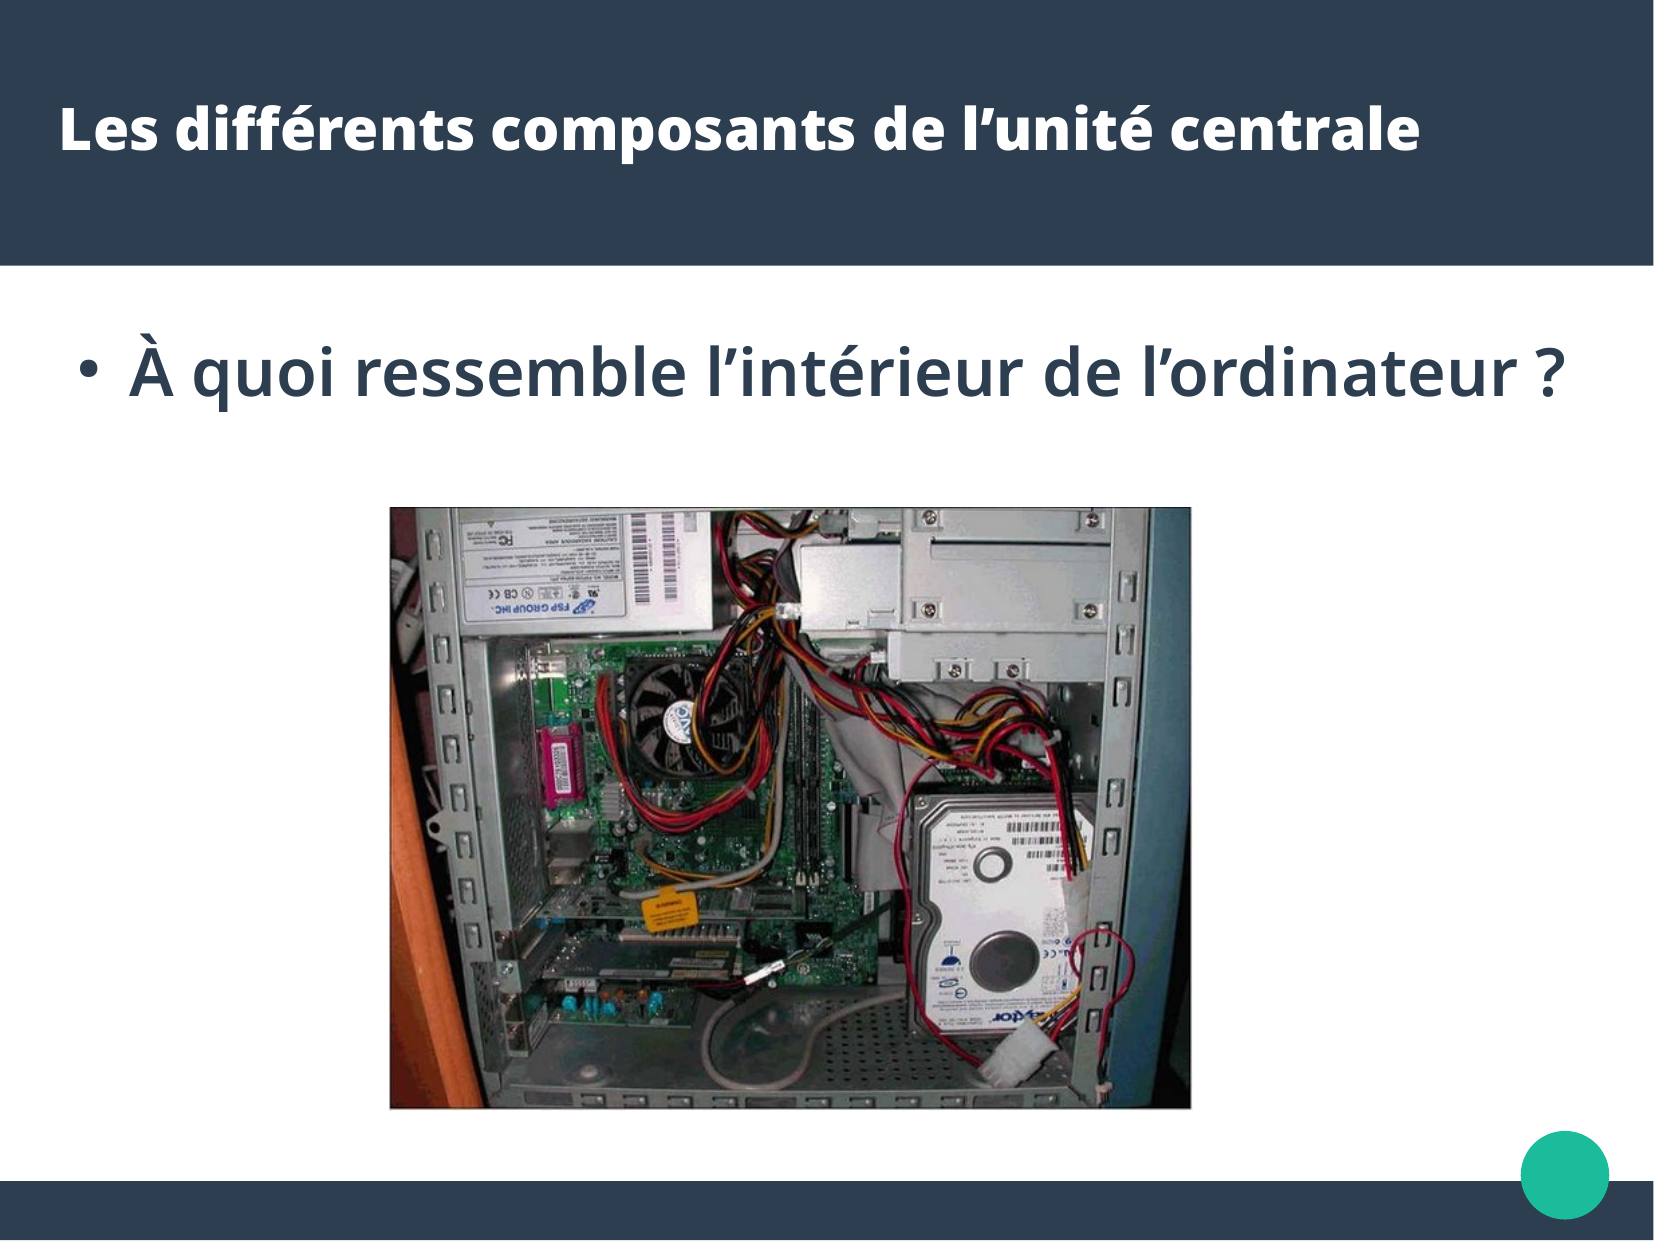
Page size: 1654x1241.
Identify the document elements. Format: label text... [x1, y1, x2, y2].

picture [389, 507, 1193, 1111]
title Les différents composants de l’unité centrale [59, 49, 1595, 207]
list À quoi ressemble l’intérieur de l’ordinateur ? [59, 324, 1595, 1152]
